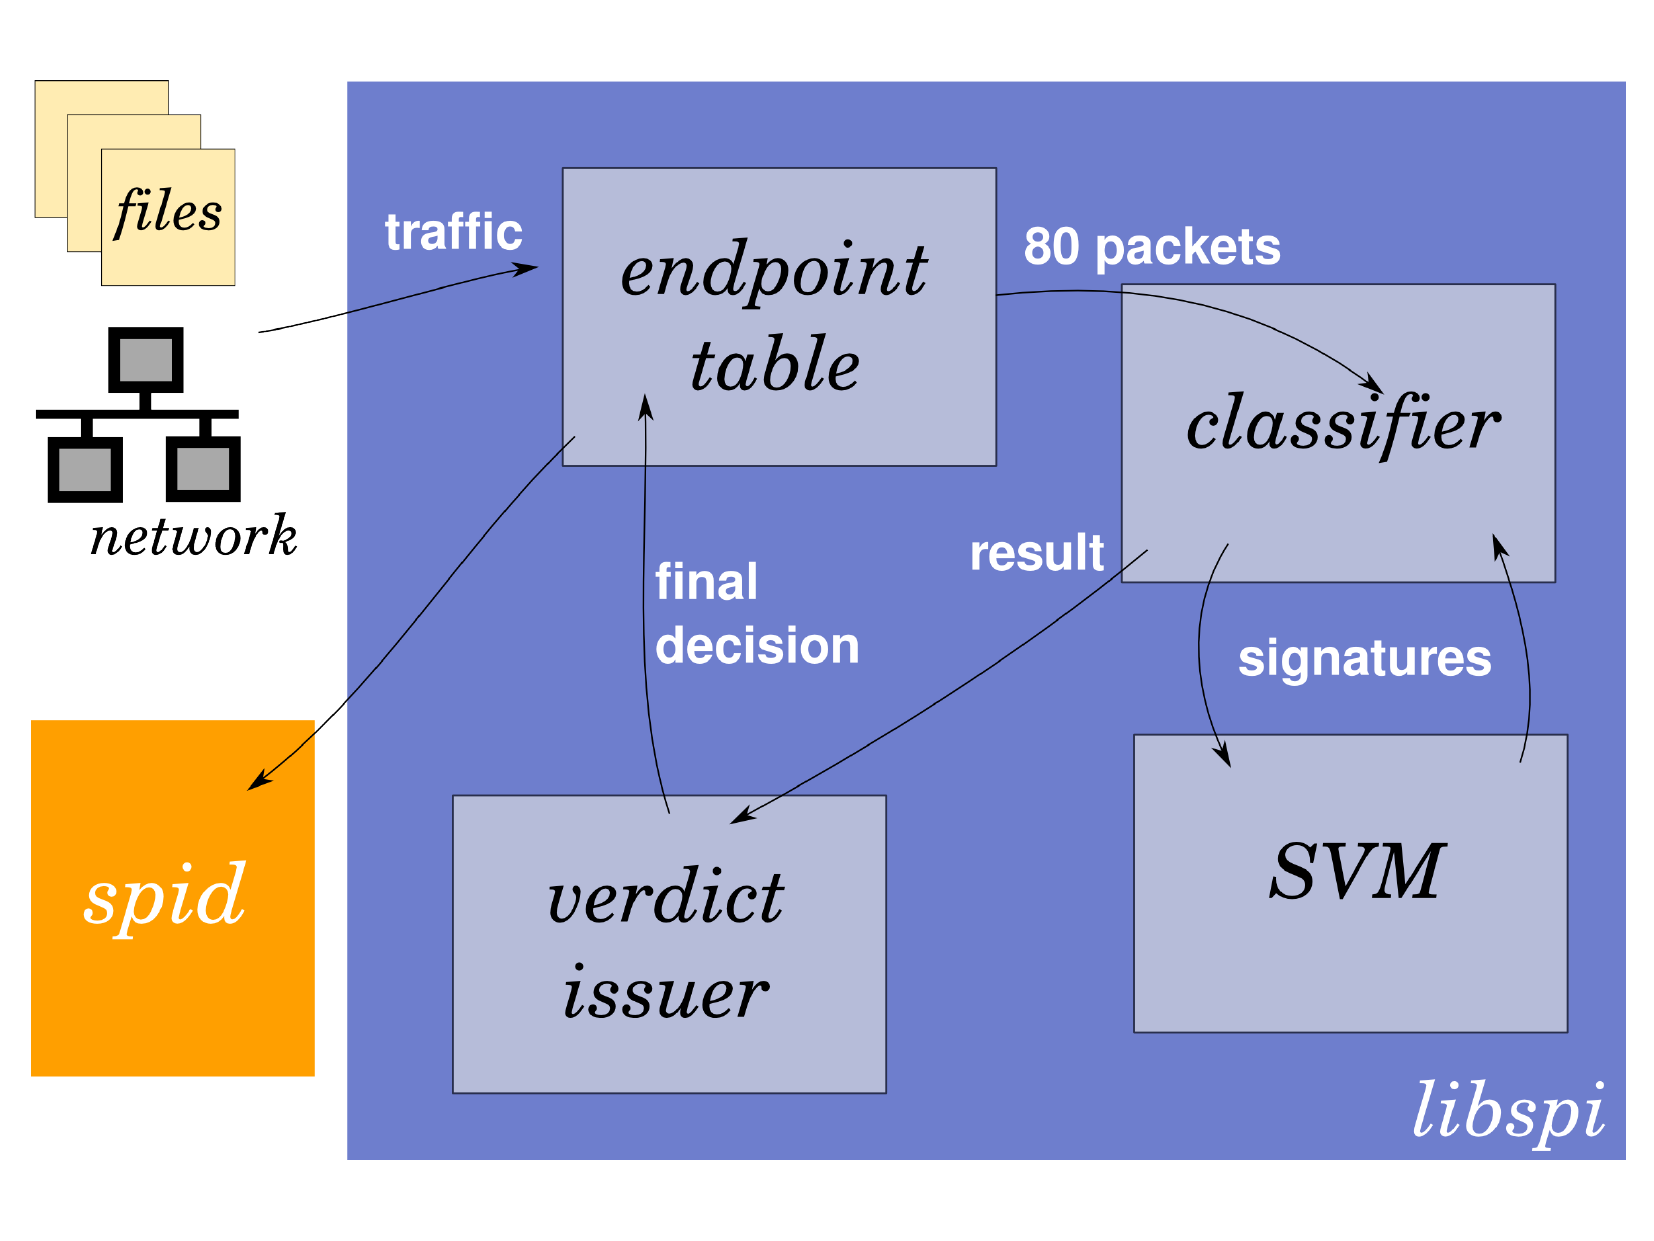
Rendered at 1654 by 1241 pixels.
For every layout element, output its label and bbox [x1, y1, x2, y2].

picture [31, 80, 1626, 1160]
